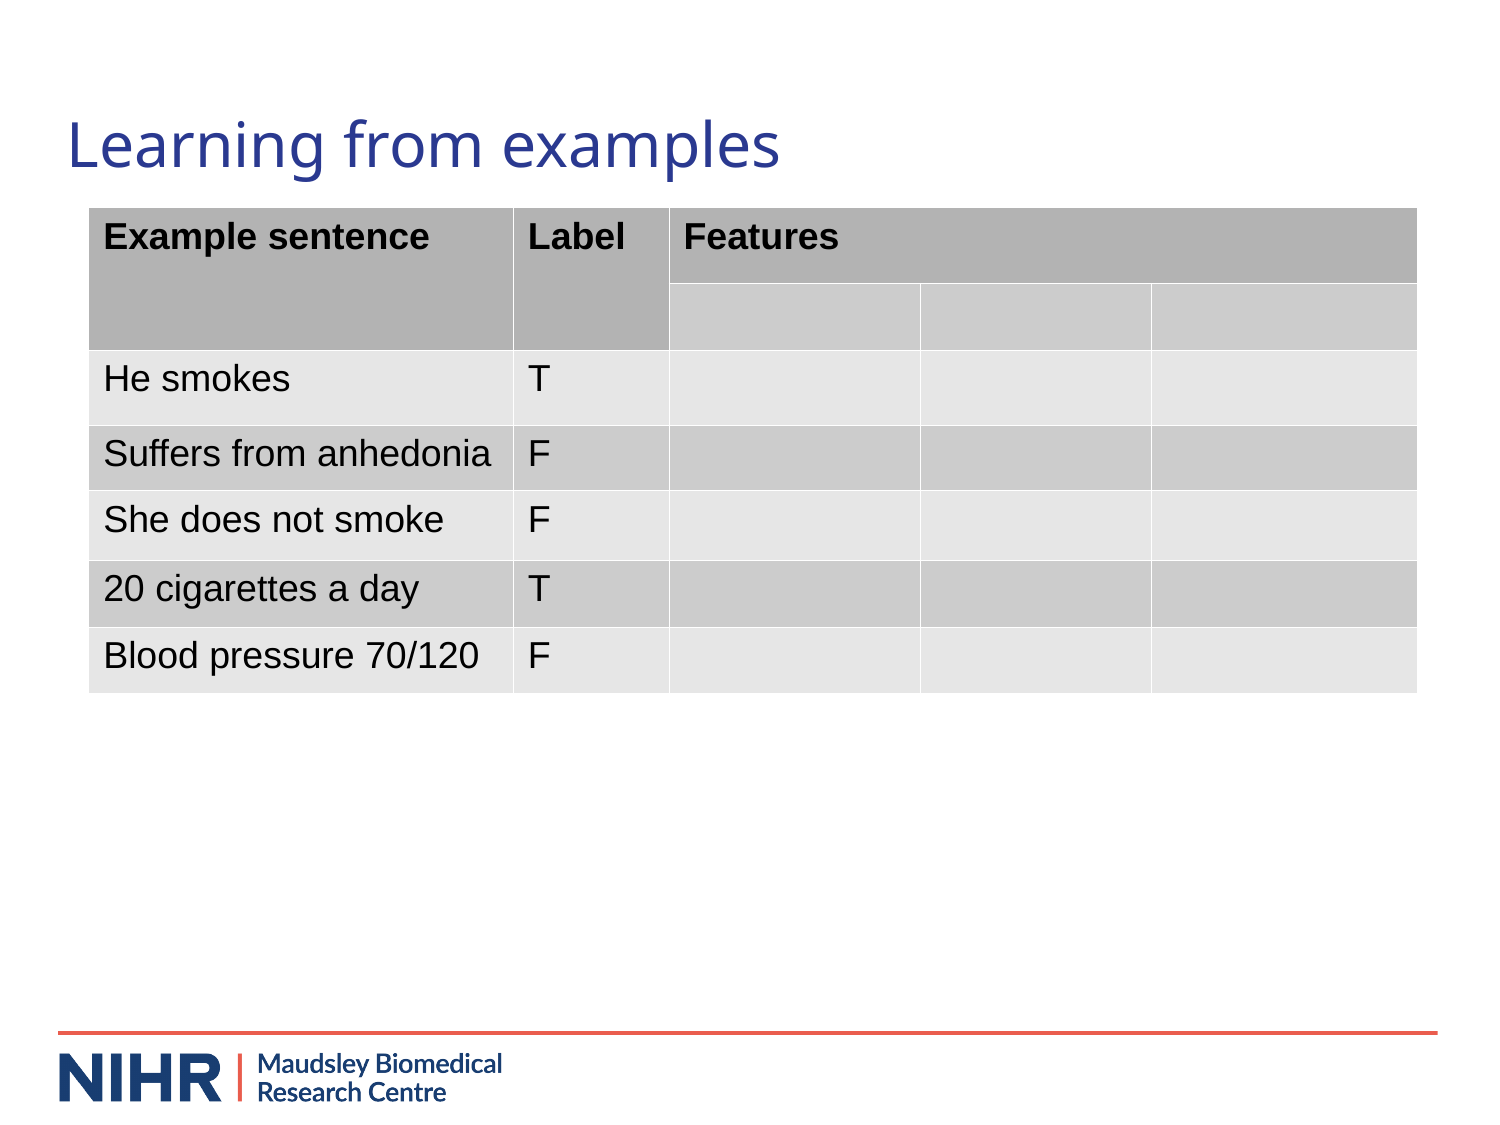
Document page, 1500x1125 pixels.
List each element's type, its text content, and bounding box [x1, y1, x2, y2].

table_cell [921, 426, 1151, 490]
table_cell [670, 491, 920, 560]
table_cell [670, 284, 920, 350]
table_cell Blood pressure 70/120 [89, 628, 513, 693]
table_cell [1152, 628, 1417, 693]
table_cell She does not smoke [89, 491, 513, 560]
table_cell [921, 351, 1151, 425]
table_cell F [514, 628, 669, 693]
table_cell F [514, 491, 669, 560]
table_cell [921, 561, 1151, 627]
table_cell [670, 351, 920, 425]
table_cell [921, 628, 1151, 693]
table_cell [670, 426, 920, 490]
table_cell [1152, 426, 1417, 490]
title Learning from examples [51, 89, 1450, 223]
table_cell [1152, 561, 1417, 627]
table_cell [1152, 284, 1417, 350]
table_cell F [514, 426, 669, 490]
table_cell [1152, 351, 1417, 425]
table_cell [921, 284, 1151, 350]
picture [29, 1018, 531, 1125]
table_header Example sentence [89, 208, 513, 350]
table_cell [670, 561, 920, 627]
table_cell [1152, 491, 1417, 560]
table_cell [670, 628, 920, 693]
table_cell T [514, 561, 669, 627]
table_cell [921, 491, 1151, 560]
table_cell He smokes [89, 351, 513, 425]
table_cell Suffers from anhedonia [89, 426, 513, 490]
table_cell 20 cigarettes a day [89, 561, 513, 627]
table_header Features [670, 208, 1417, 283]
table_header Label [514, 208, 669, 350]
table_cell T [514, 351, 669, 425]
